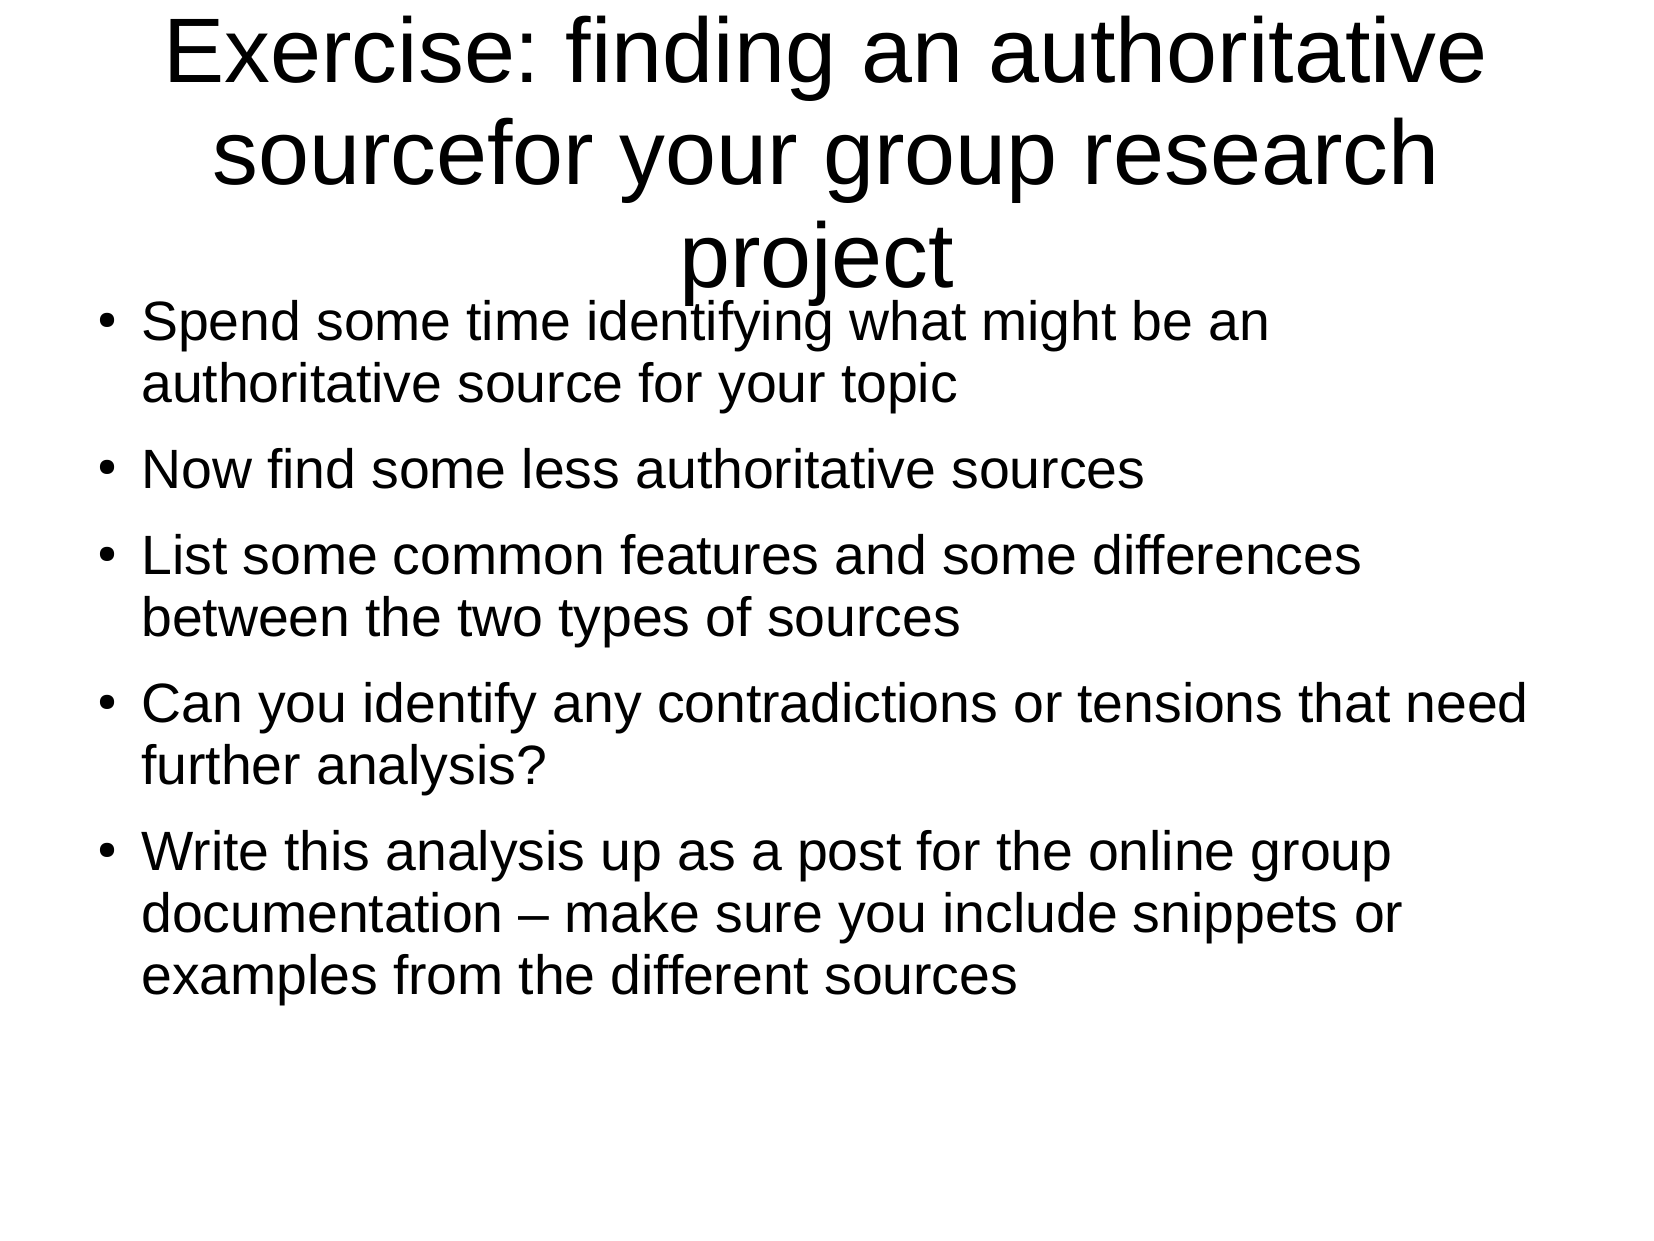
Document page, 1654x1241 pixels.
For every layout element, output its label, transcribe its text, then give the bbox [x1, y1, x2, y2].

list Spend some time identifying what might be an authoritative source for your topic Now find some less authoritative sources List some common features and some differences between the two types of sources Can you identify any contradictions or tensions that need further analysis? Write this analysis up as a post for the online group documentation – make sure you include snippets or examples from the different sources [82, 290, 1571, 1010]
title Exercise: finding an authoritative sourcefor your group research project [82, 0, 1571, 290]
